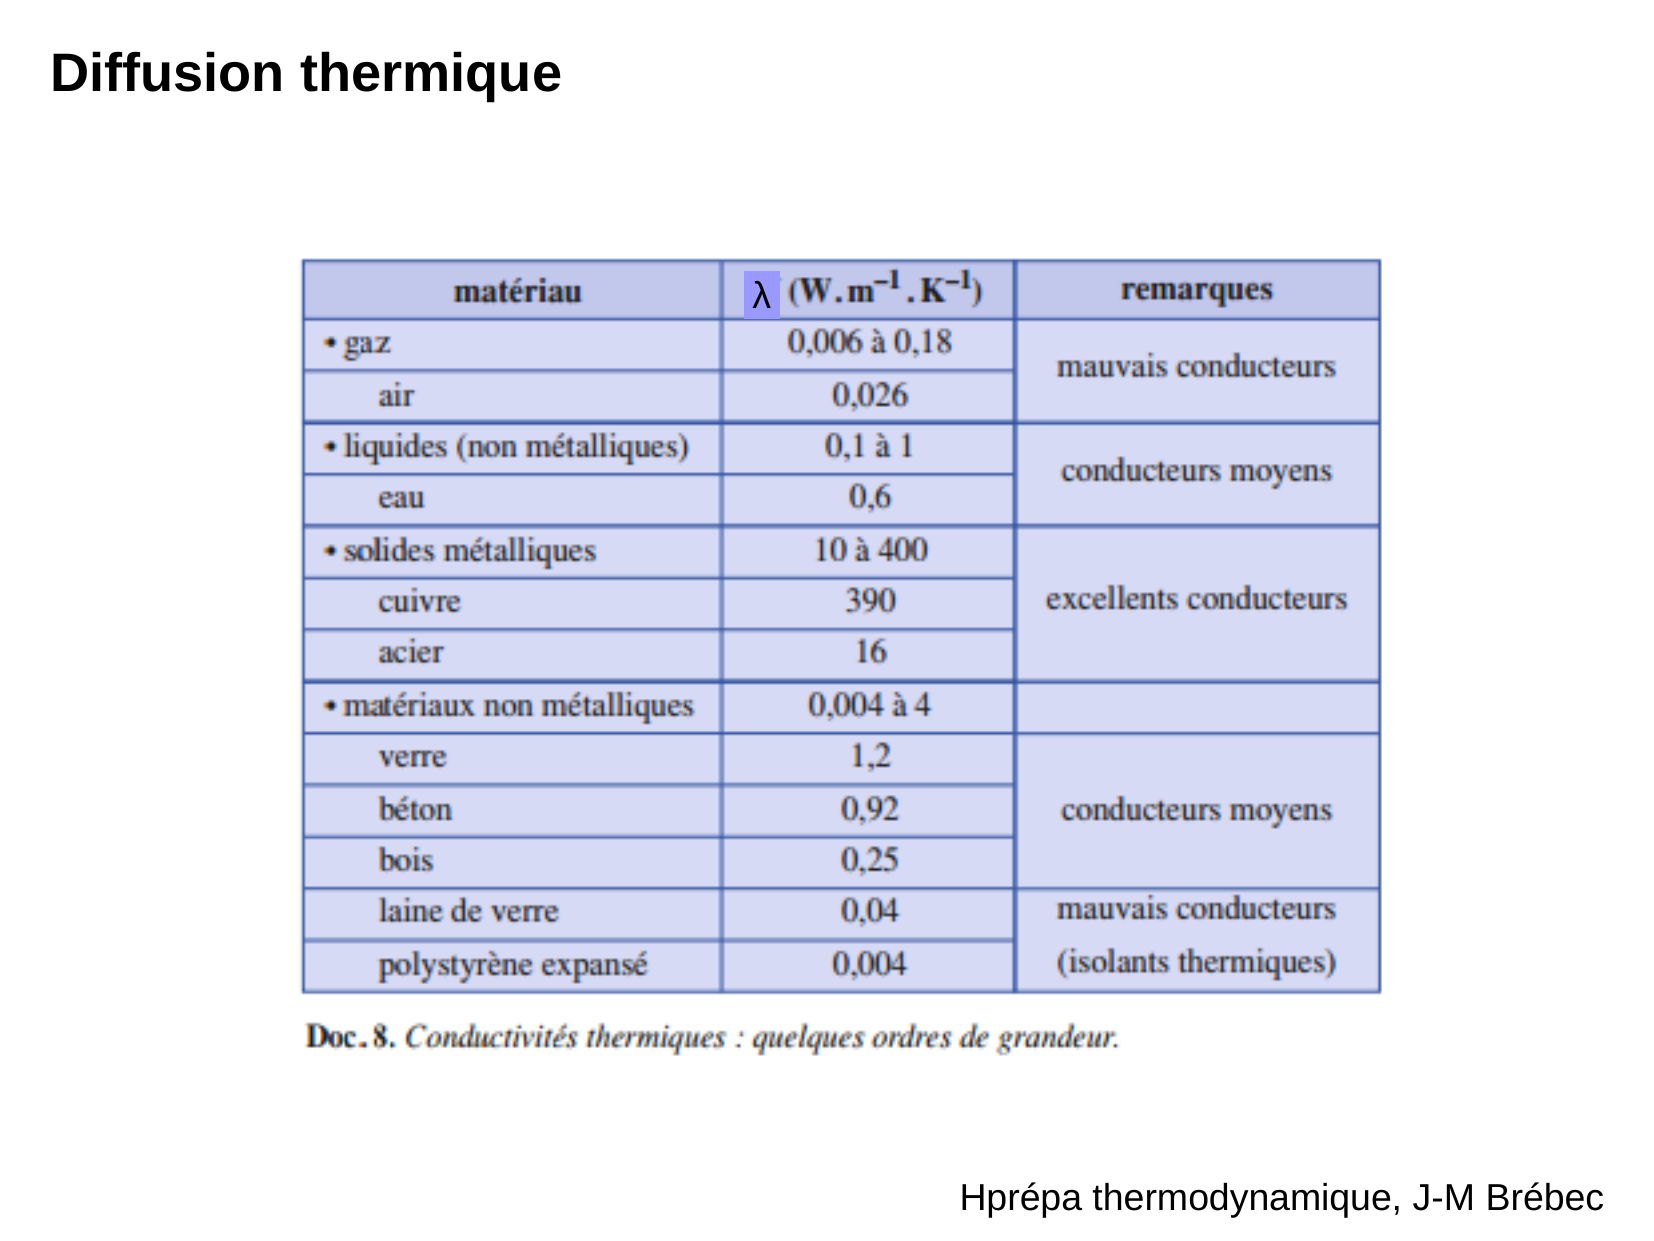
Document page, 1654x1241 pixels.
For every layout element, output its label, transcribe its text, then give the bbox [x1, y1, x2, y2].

text_box Hprépa thermodynamique, J-M Brébec [944, 1169, 1654, 1241]
text_box Diffusion thermique [35, 35, 768, 113]
text_box λ [744, 271, 780, 319]
picture [271, 236, 1406, 1072]
